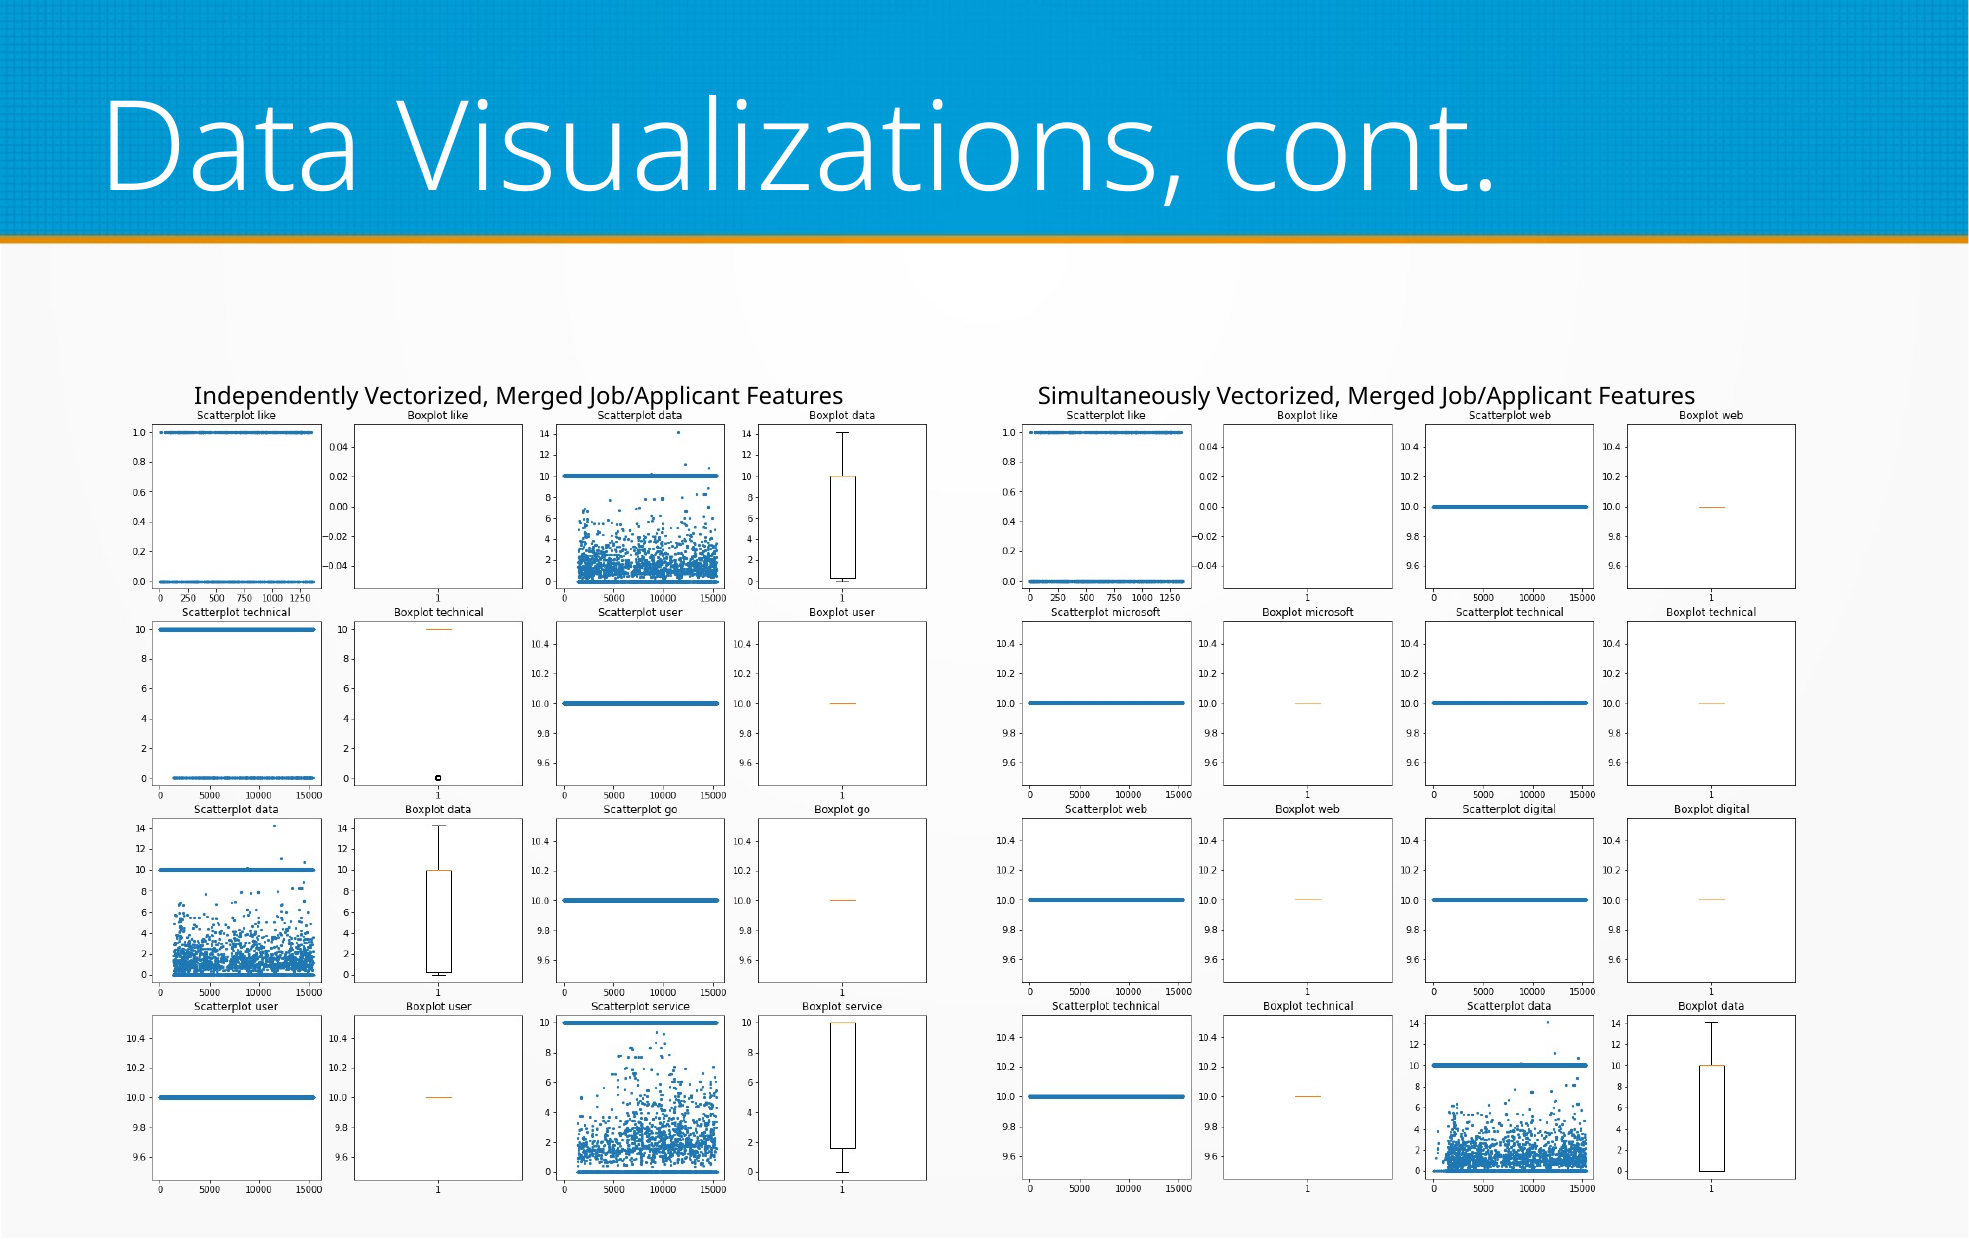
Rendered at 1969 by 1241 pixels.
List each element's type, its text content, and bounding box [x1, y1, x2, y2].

picture [0, 233, 1969, 1241]
list Independently Vectorized, Merged Job/Applicant Features Simultaneously Vectorized, Merged Job/Applicant Features [98, 315, 1861, 680]
title Data Visualizations, cont. [98, 19, 1870, 227]
